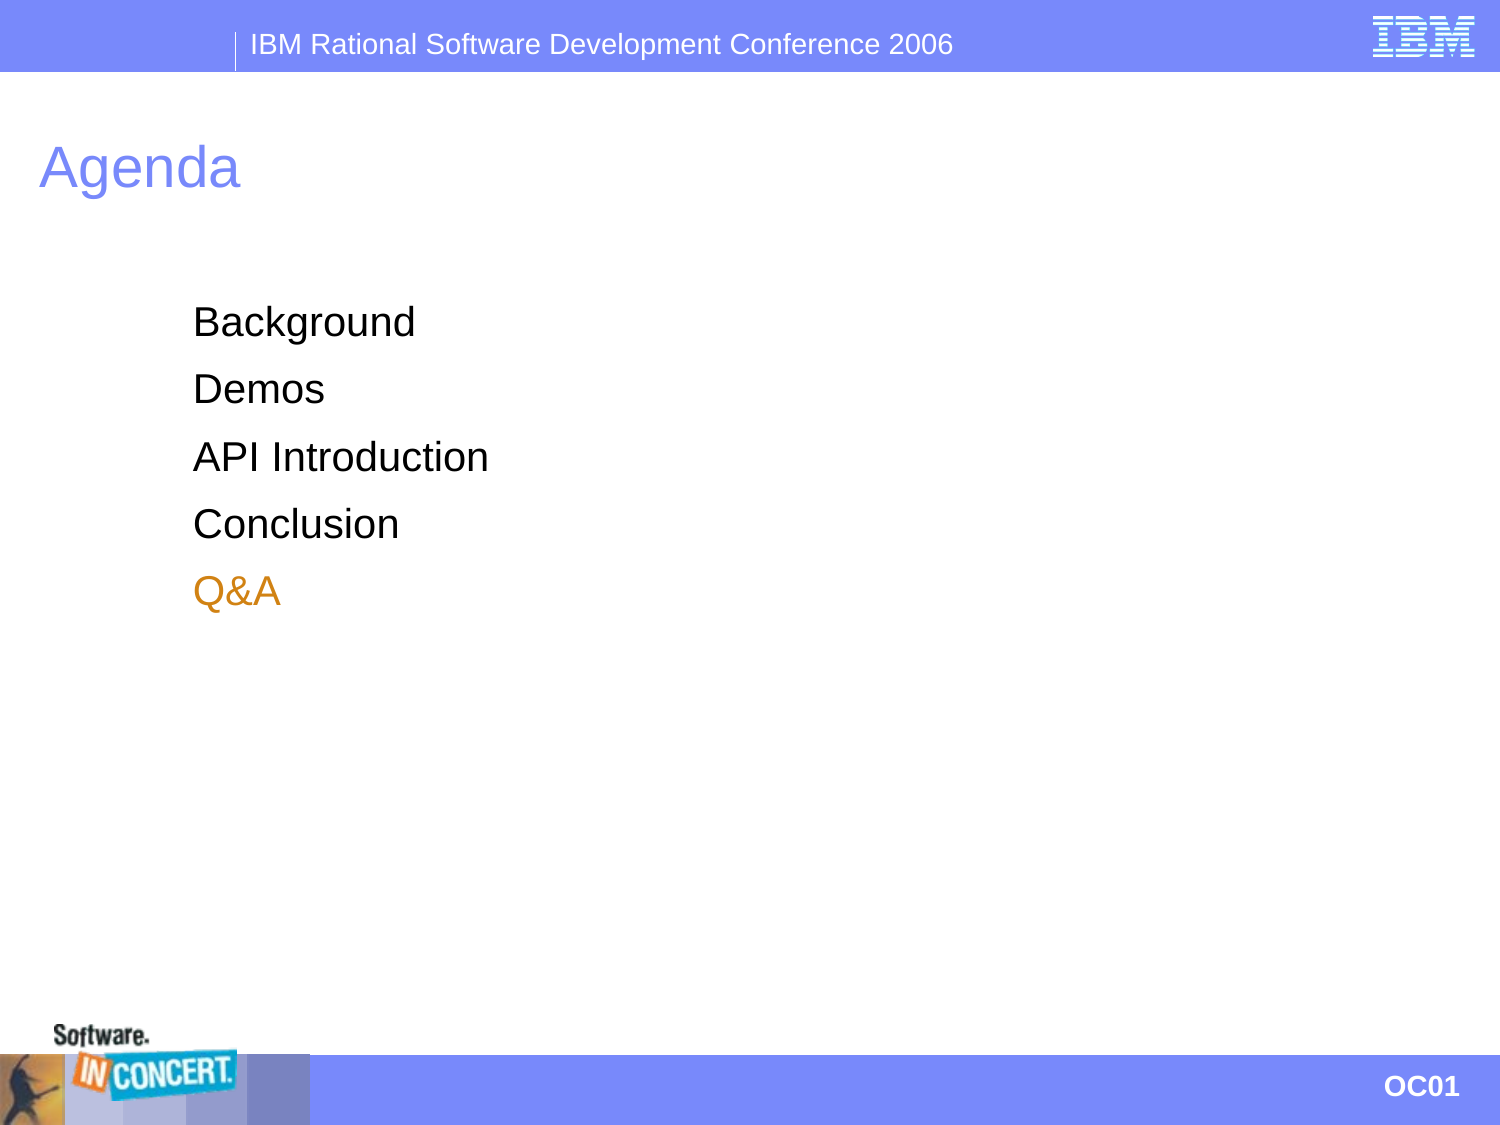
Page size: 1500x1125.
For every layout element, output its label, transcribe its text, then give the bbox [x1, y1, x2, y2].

title Agenda [25, 132, 1415, 211]
list Background Demos API Introduction Conclusion Q&A [178, 291, 1417, 641]
picture [0, 1024, 310, 1125]
